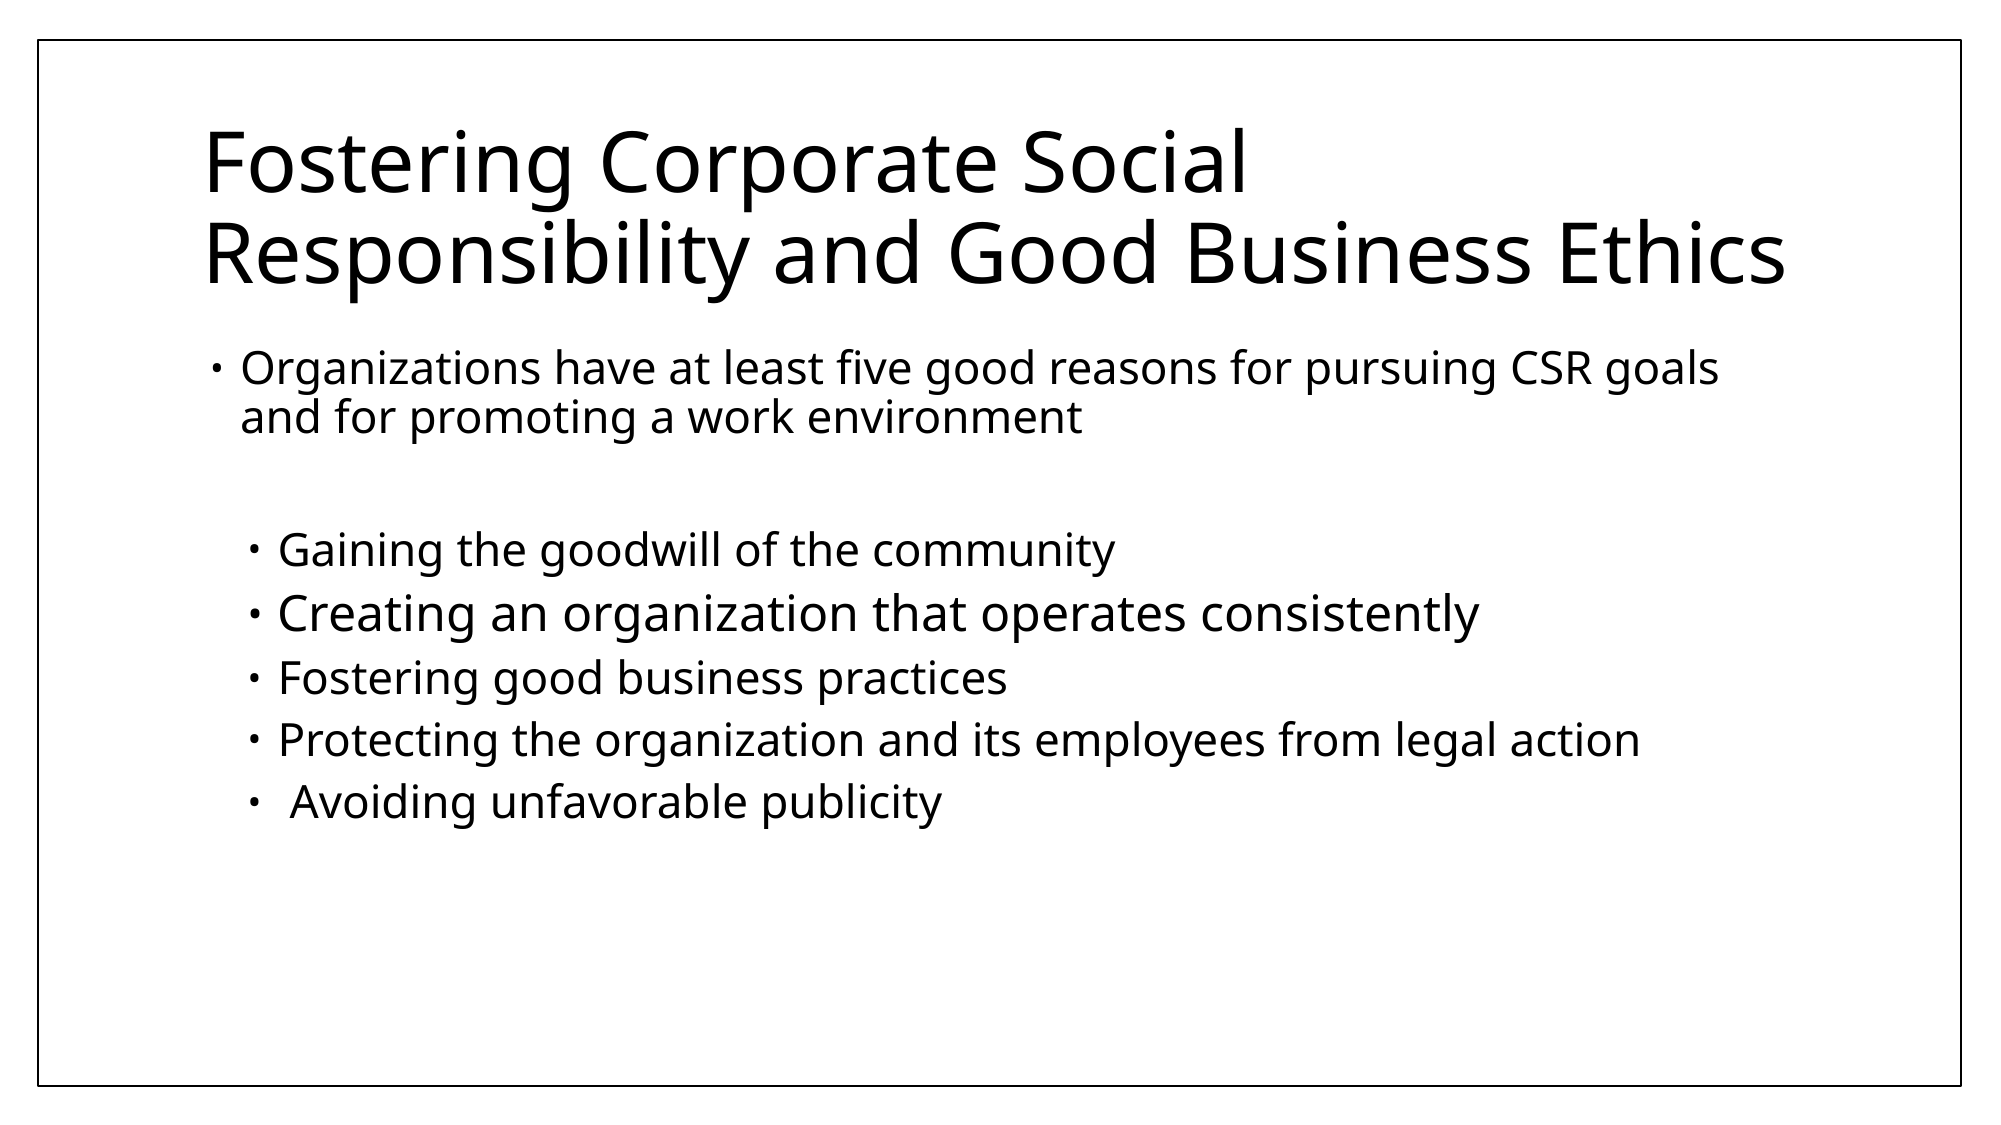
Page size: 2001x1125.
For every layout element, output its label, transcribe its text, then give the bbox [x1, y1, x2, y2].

list Organizations have at least five good reasons for pursuing CSR goals and for promoting a work environment Gaining the goodwill of the community Creating an organization that operates consistently Fostering good business practices Protecting the organization and its employees from legal action Avoiding unfavorable publicity [187, 337, 1808, 1000]
title Fostering Corporate Social Responsibility and Good Business Ethics [187, 99, 1808, 323]
